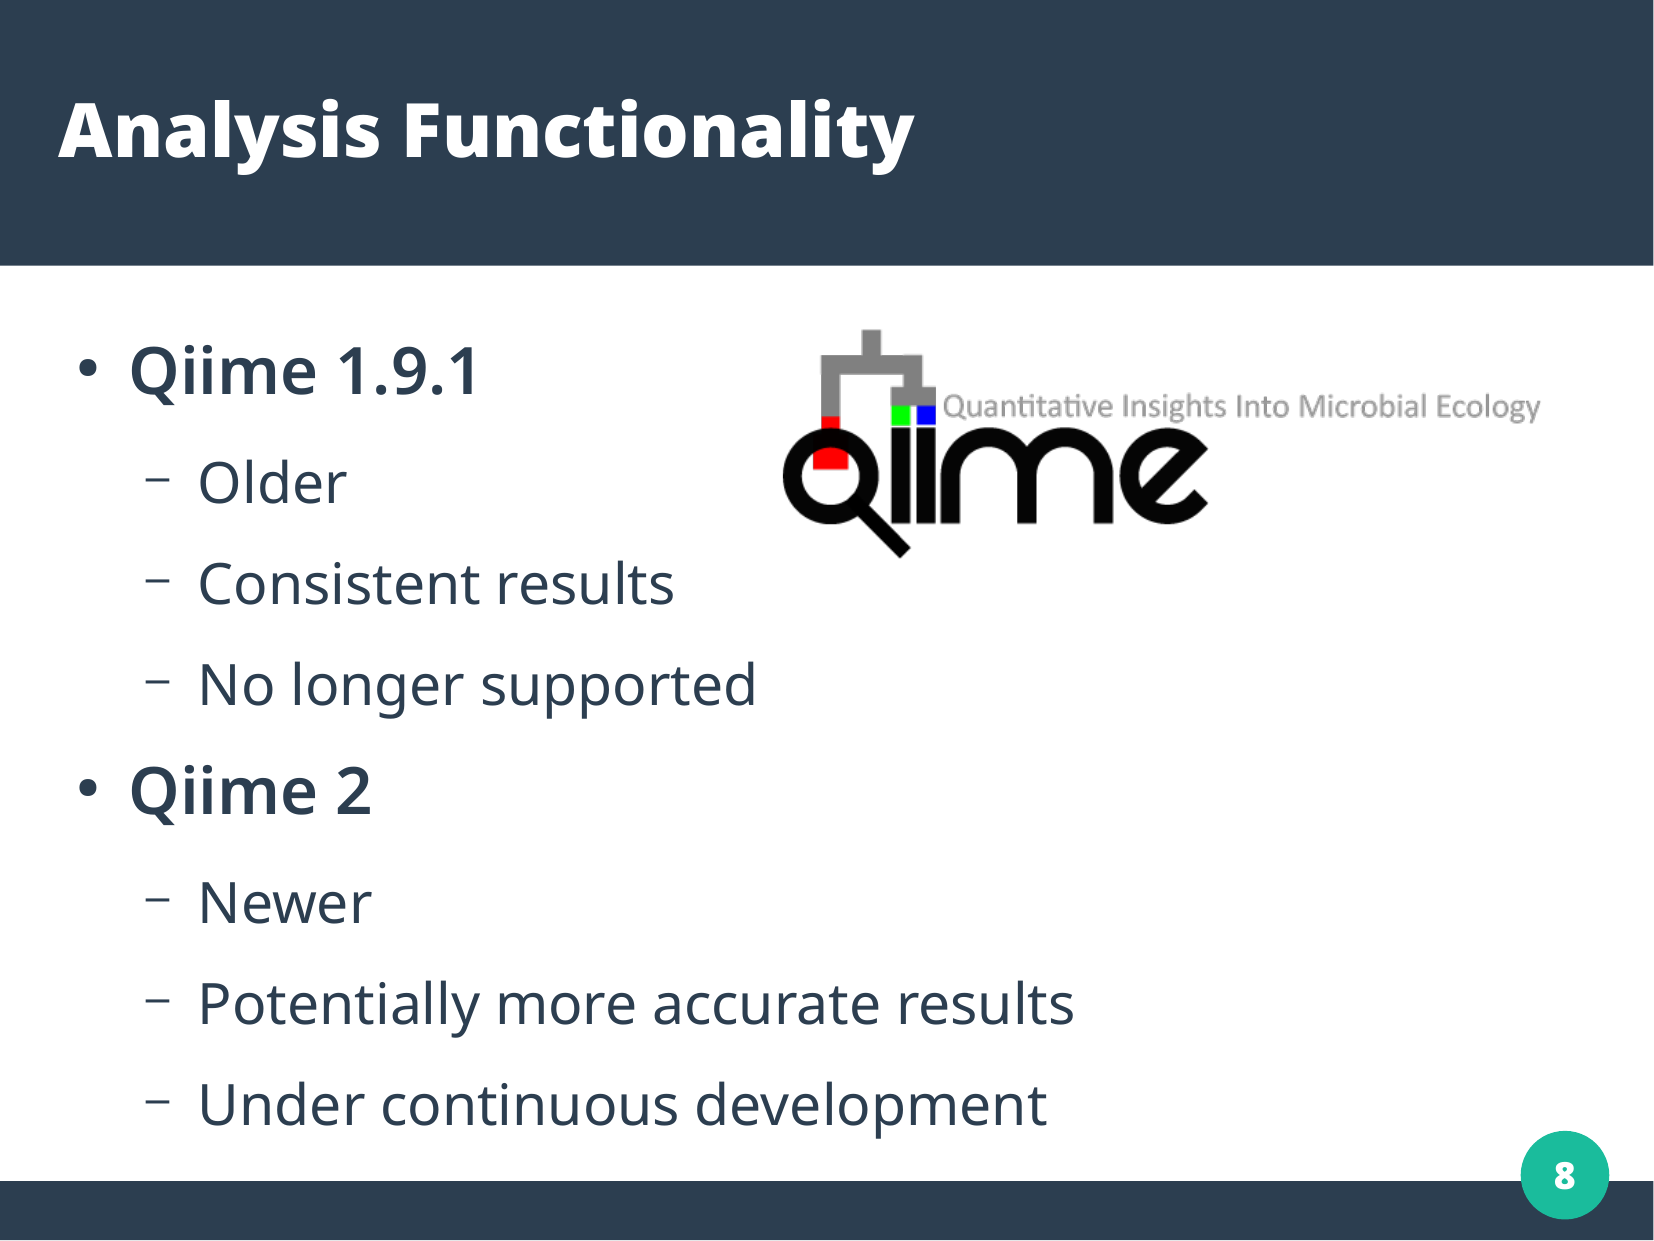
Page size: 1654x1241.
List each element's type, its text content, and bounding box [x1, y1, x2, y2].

list Qiime 1.9.1 Older Consistent results No longer supported Qiime 2 Newer Potentially more accurate results Under continuous development [59, 324, 1595, 1152]
picture [765, 314, 1558, 571]
title Analysis Functionality [59, 49, 1595, 207]
